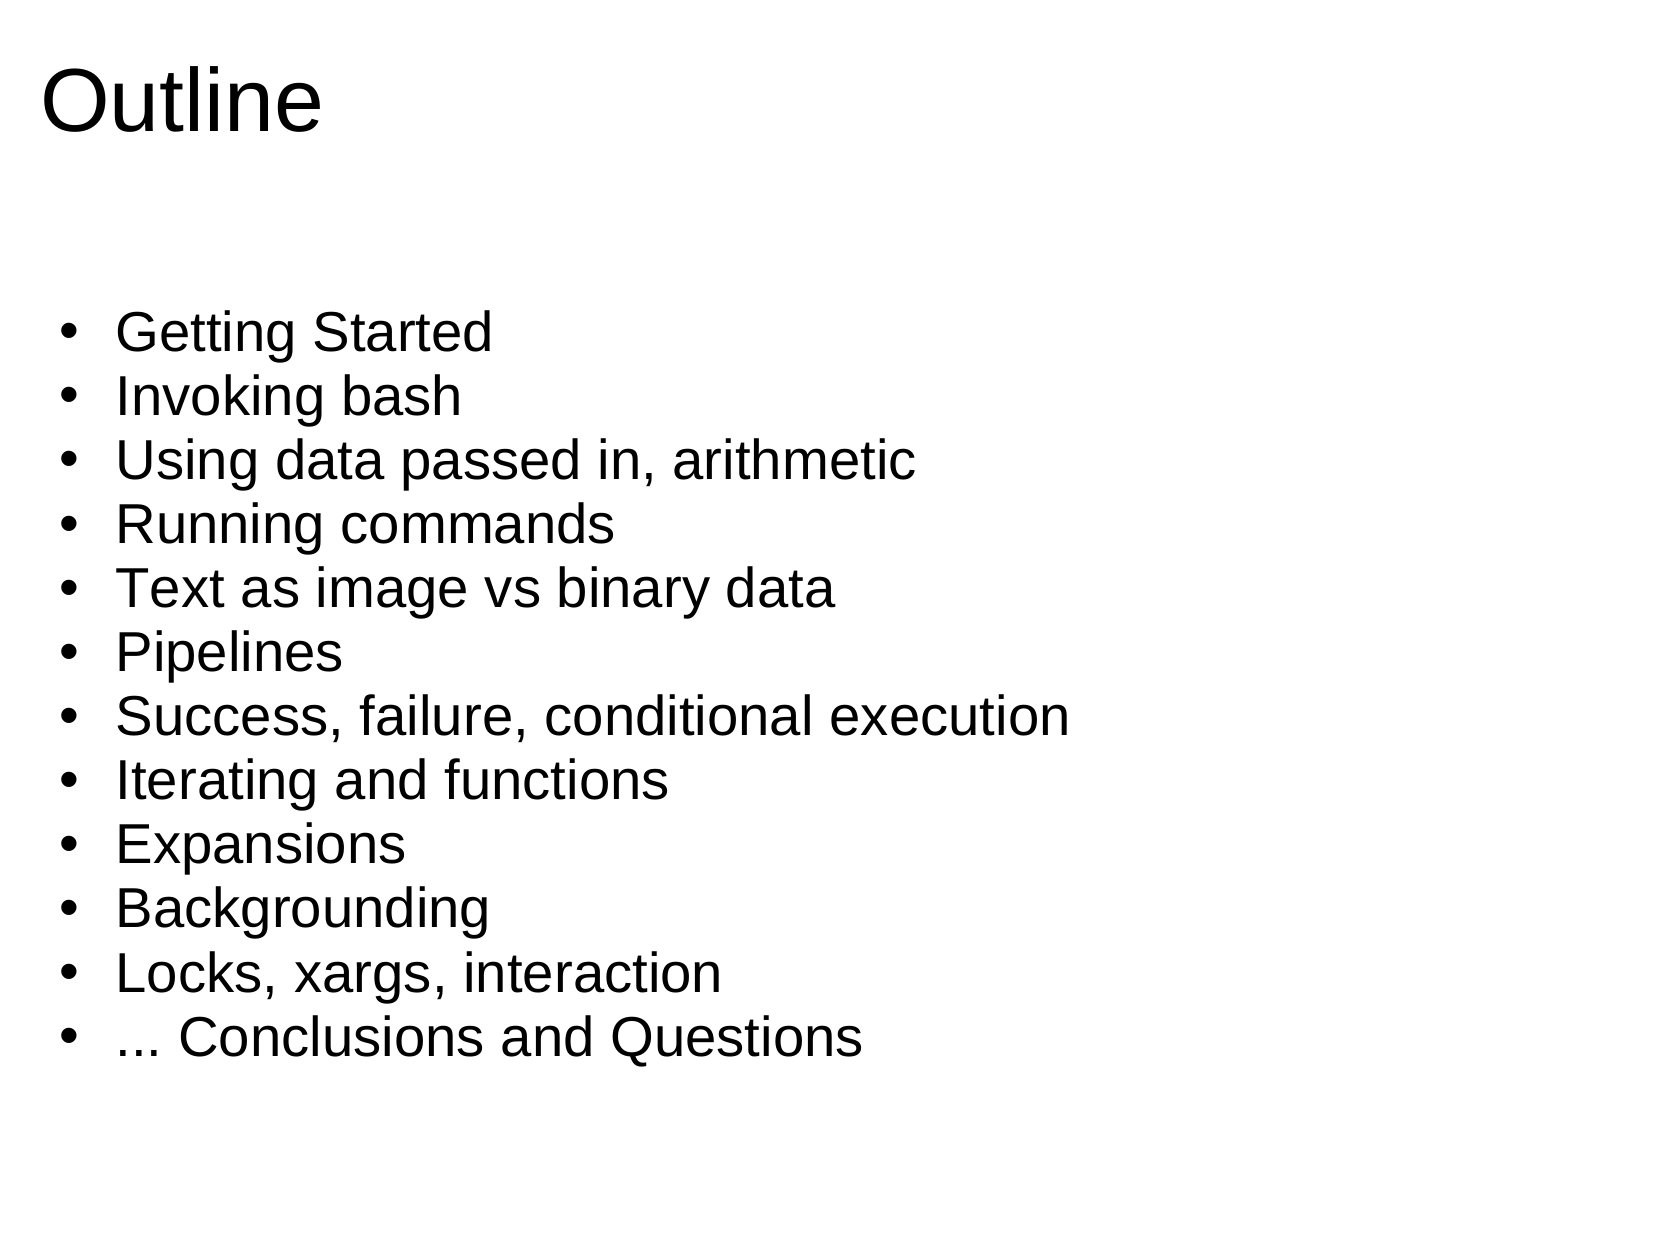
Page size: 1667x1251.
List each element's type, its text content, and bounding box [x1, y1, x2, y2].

title Outline [40, 50, 1627, 201]
list Getting Started Invoking bash Using data passed in, arithmetic Running commands Text as image vs binary data Pipelines Success, failure, conditional execution Iterating and functions Expansions Backgrounding Locks, xargs, interaction ... Conclusions and Questions [40, 300, 1627, 1201]
